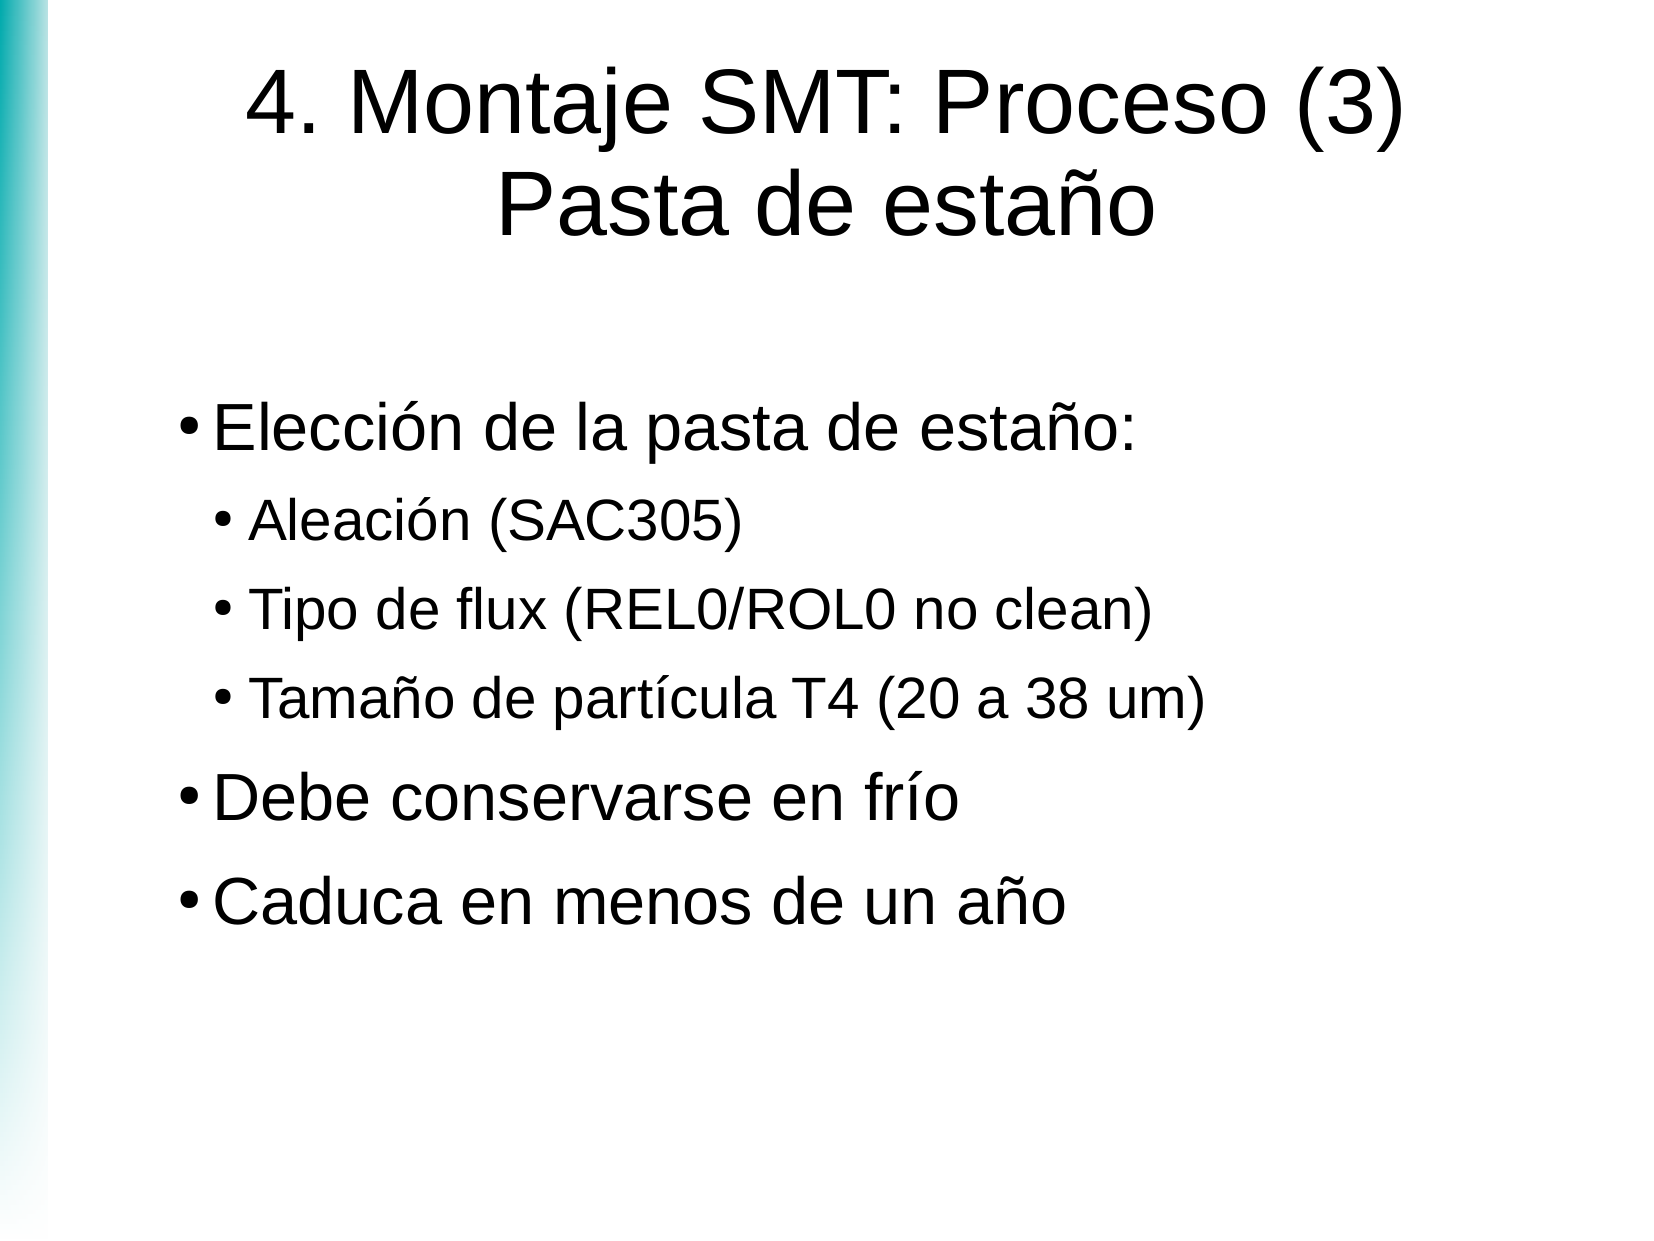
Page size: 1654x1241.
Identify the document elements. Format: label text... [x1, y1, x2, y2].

list Elección de la pasta de estaño: Aleación (SAC305) Tipo de flux (REL0/ROL0 no clean) Tamaño de partícula T4 (20 a 38 um) Debe conservarse en frío Caduca en menos de un año [177, 389, 1489, 1111]
title 4. Montaje SMT: Proceso (3) Pasta de estaño [82, 49, 1571, 257]
